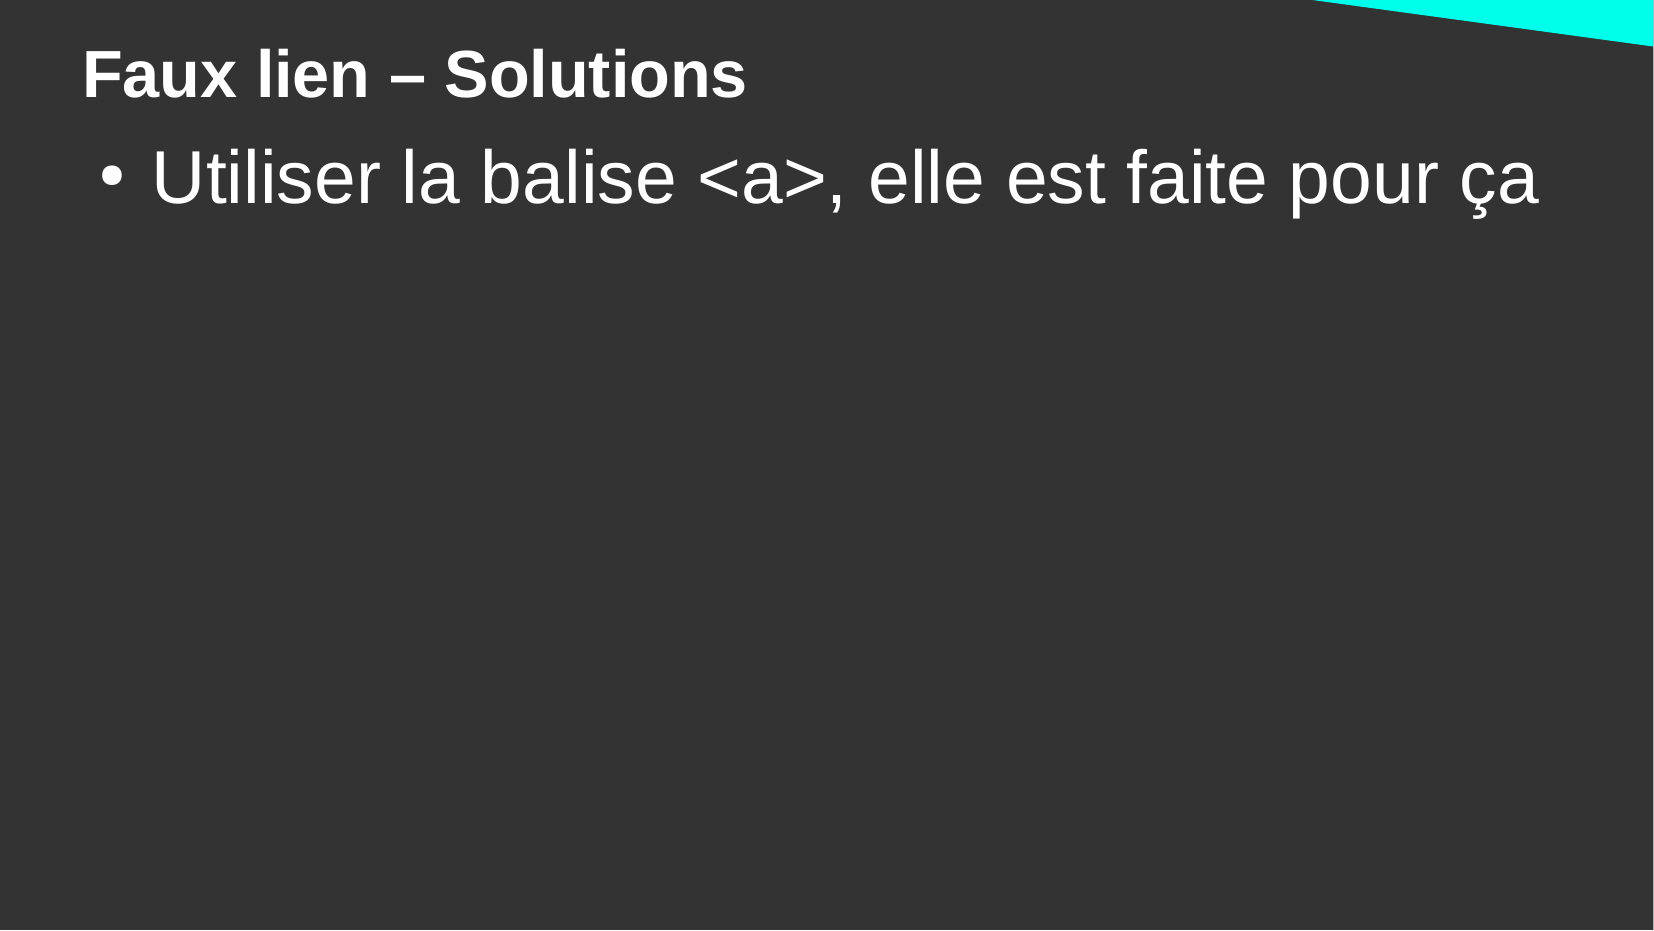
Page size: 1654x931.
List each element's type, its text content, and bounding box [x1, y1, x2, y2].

title Faux lien – Solutions [82, 37, 1571, 114]
text_box [1312, 0, 1654, 47]
list Utiliser la balise <a>, elle est faite pour ça [80, 135, 1620, 709]
